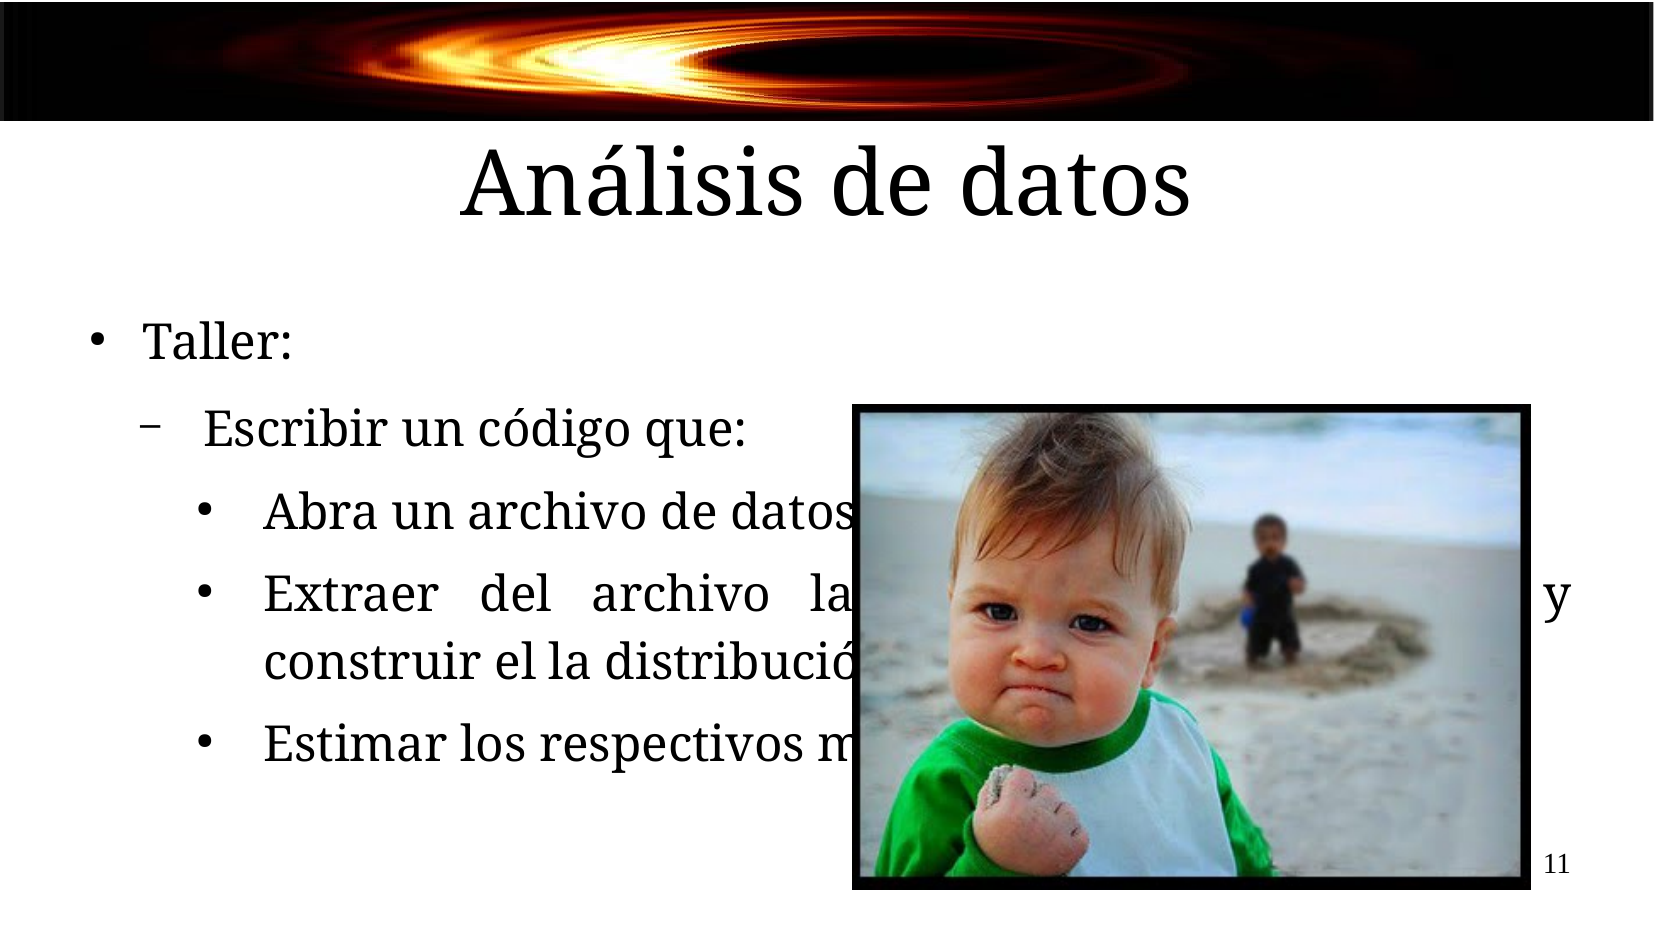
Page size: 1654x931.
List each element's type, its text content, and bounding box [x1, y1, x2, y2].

title Análisis de datos [82, 121, 1571, 258]
picture [0, 2, 1654, 121]
list Taller: Escribir un código que: Abra un archivo de datos adquiridos por un WCD Extraer del archivo la linea base del detector y construir el la distribución/histograma de este valor. Estimar los respectivos momentos de la distribución. [82, 306, 1571, 871]
picture [852, 404, 1531, 890]
